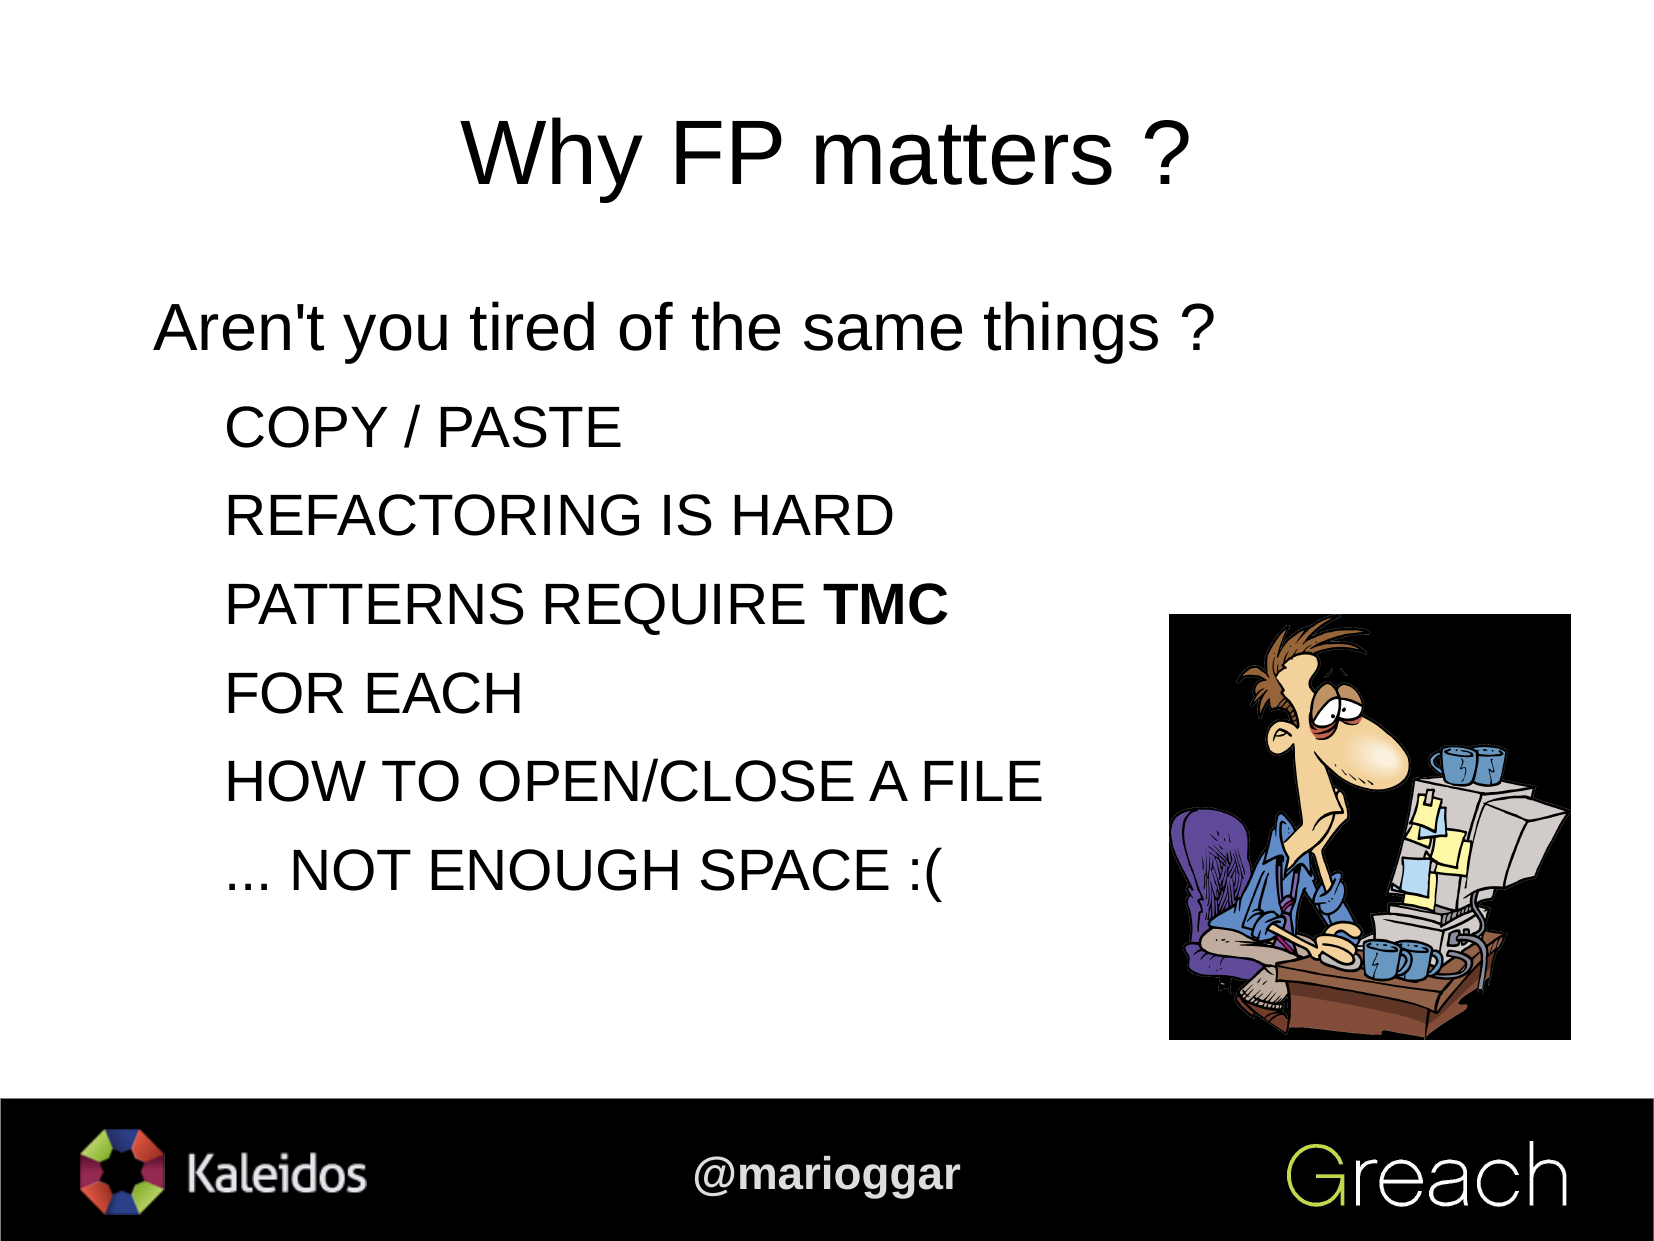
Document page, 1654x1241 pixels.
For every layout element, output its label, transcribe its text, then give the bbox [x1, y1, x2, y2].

title Why FP matters ? [82, 49, 1571, 257]
list Aren't you tired of the same things ? COPY / PASTE REFACTORING IS HARD PATTERNS REQUIRE TMC FOR EACH HOW TO OPEN/CLOSE A FILE ... NOT ENOUGH SPACE :( [82, 290, 1538, 1010]
picture [1169, 614, 1571, 1040]
picture [80, 1129, 367, 1215]
picture [1287, 1141, 1571, 1216]
